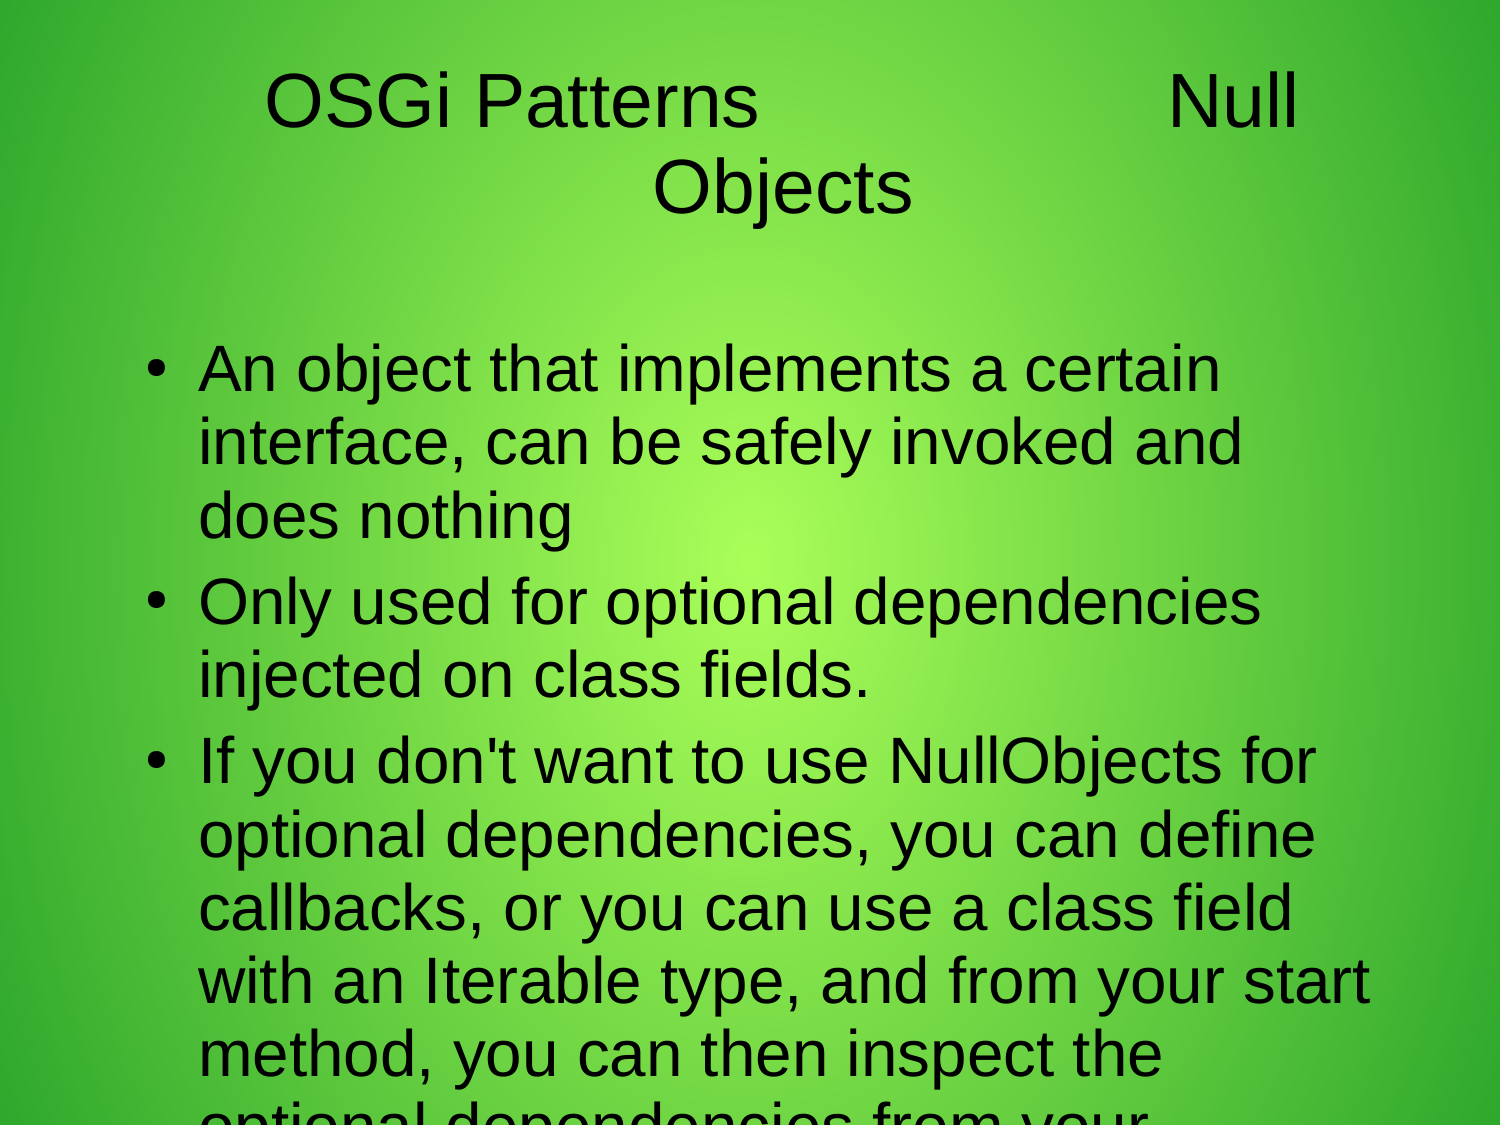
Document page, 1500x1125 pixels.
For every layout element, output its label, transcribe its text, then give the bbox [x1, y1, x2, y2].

list An object that implements a certain interface, can be safely invoked and does nothing Only used for optional dependencies injected on class fields. If you don't want to use NullObjects for optional dependencies, you can define callbacks, or you can use a class field with an Iterable type, and from your start method, you can then inspect the optional dependencies from your iterable field. [112, 324, 1388, 865]
title OSGi Patterns Null Objects [112, 42, 1454, 246]
